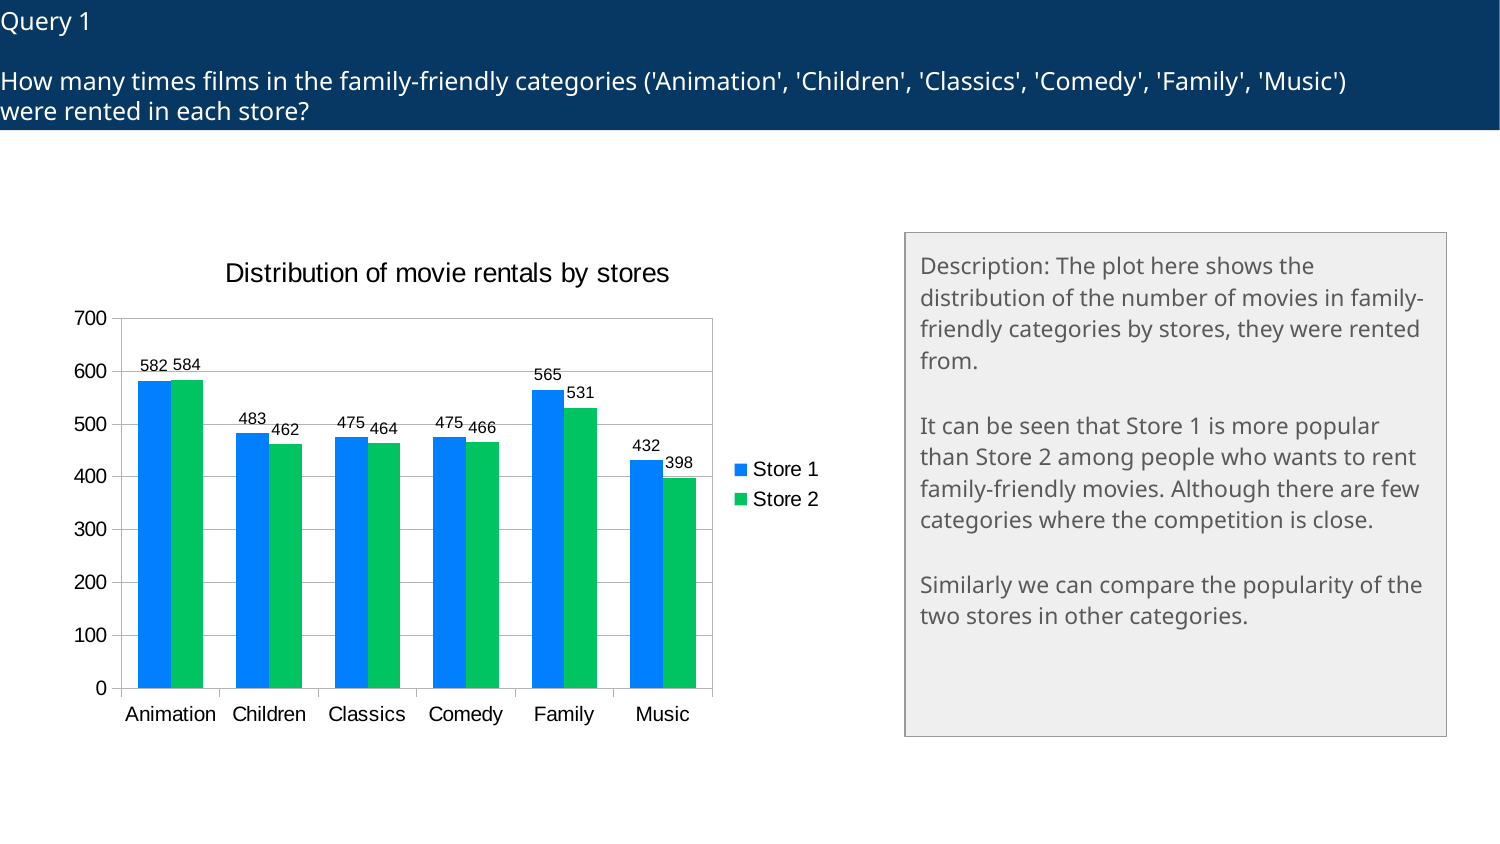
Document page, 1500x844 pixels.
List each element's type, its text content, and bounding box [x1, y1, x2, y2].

chart [58, 232, 838, 737]
title Query 1 How many times films in the family-friendly categories ('Animation', 'Children', 'Classics', 'Comedy', 'Family', 'Music') were rented in each store? [0, 0, 1500, 131]
text_box Description: The plot here shows the distribution of the number of movies in family-friendly categories by stores, they were rented from. It can be seen that Store 1 is more popular than Store 2 among people who wants to rent family-friendly movies. Although there are few categories where the competition is close. Similarly we can compare the popularity of the two stores in other categories. [905, 232, 1447, 737]
